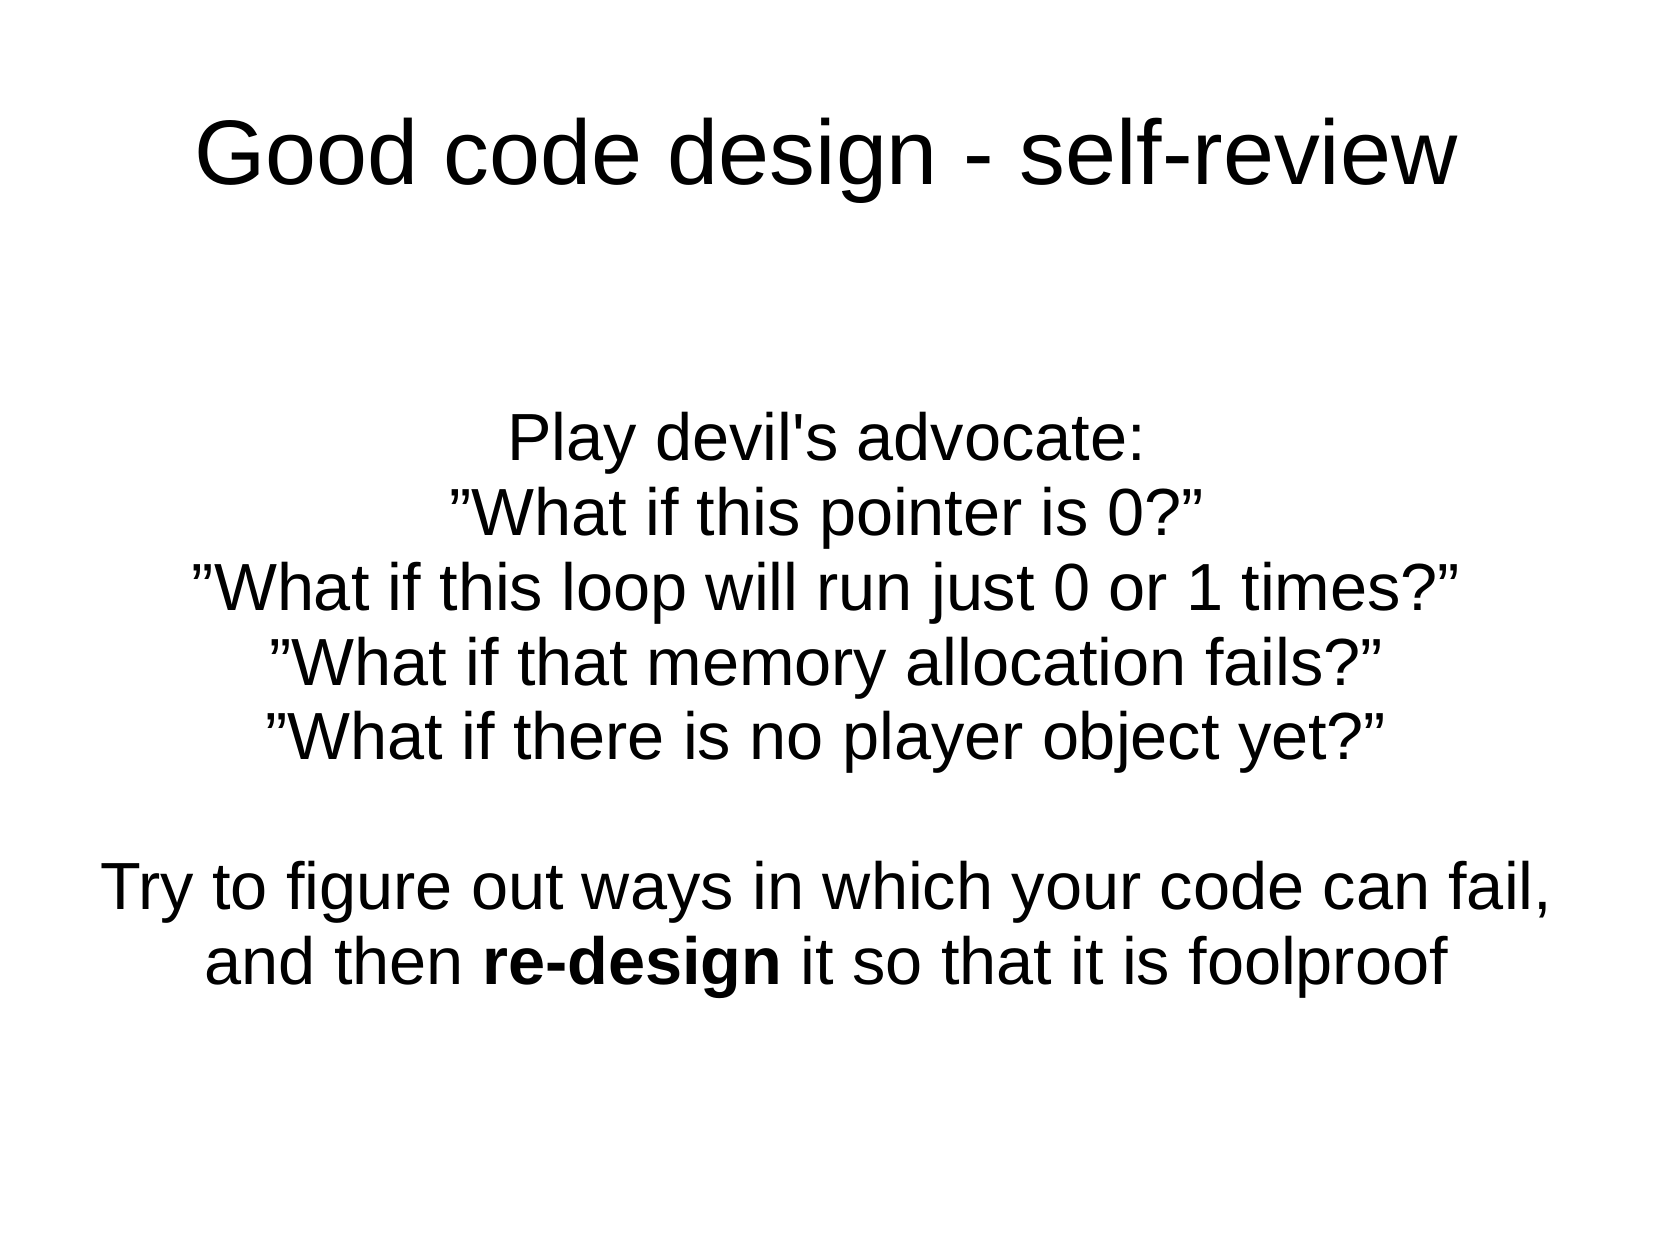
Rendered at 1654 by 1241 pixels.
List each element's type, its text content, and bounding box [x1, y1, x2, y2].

subtitle Play devil's advocate: ”What if this pointer is 0?” ”What if this loop will run just 0 or 1 times?” ”What if that memory allocation fails?” ”What if there is no player object yet?” Try to figure out ways in which your code can fail, and then re-design it so that it is foolproof [82, 297, 1571, 1102]
title Good code design - self-review [82, 56, 1571, 250]
